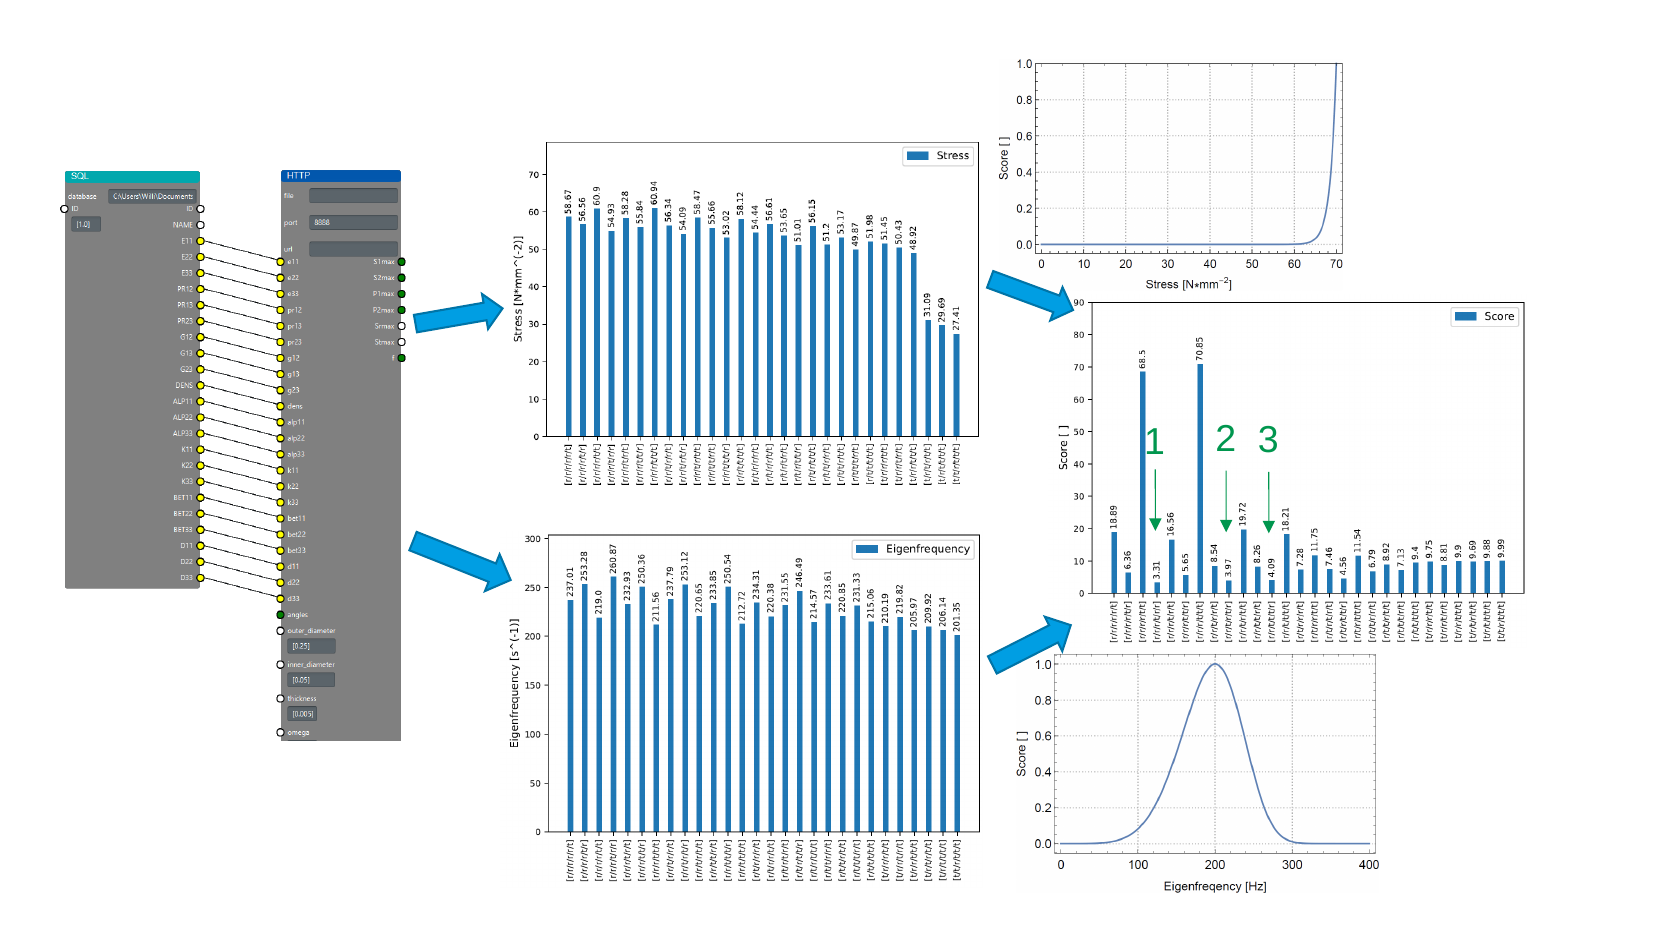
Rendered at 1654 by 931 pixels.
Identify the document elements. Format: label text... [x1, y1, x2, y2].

text_box [987, 616, 1071, 674]
text_box 1 [1129, 409, 1173, 470]
text_box 3 [1243, 407, 1286, 467]
picture [1016, 653, 1379, 893]
picture [60, 170, 406, 741]
text_box [987, 271, 1074, 321]
picture [505, 136, 984, 490]
text_box [413, 293, 503, 333]
picture [999, 59, 1343, 291]
text_box 2 [1200, 407, 1243, 467]
text_box [409, 531, 511, 592]
picture [500, 531, 983, 888]
picture [1048, 294, 1527, 648]
